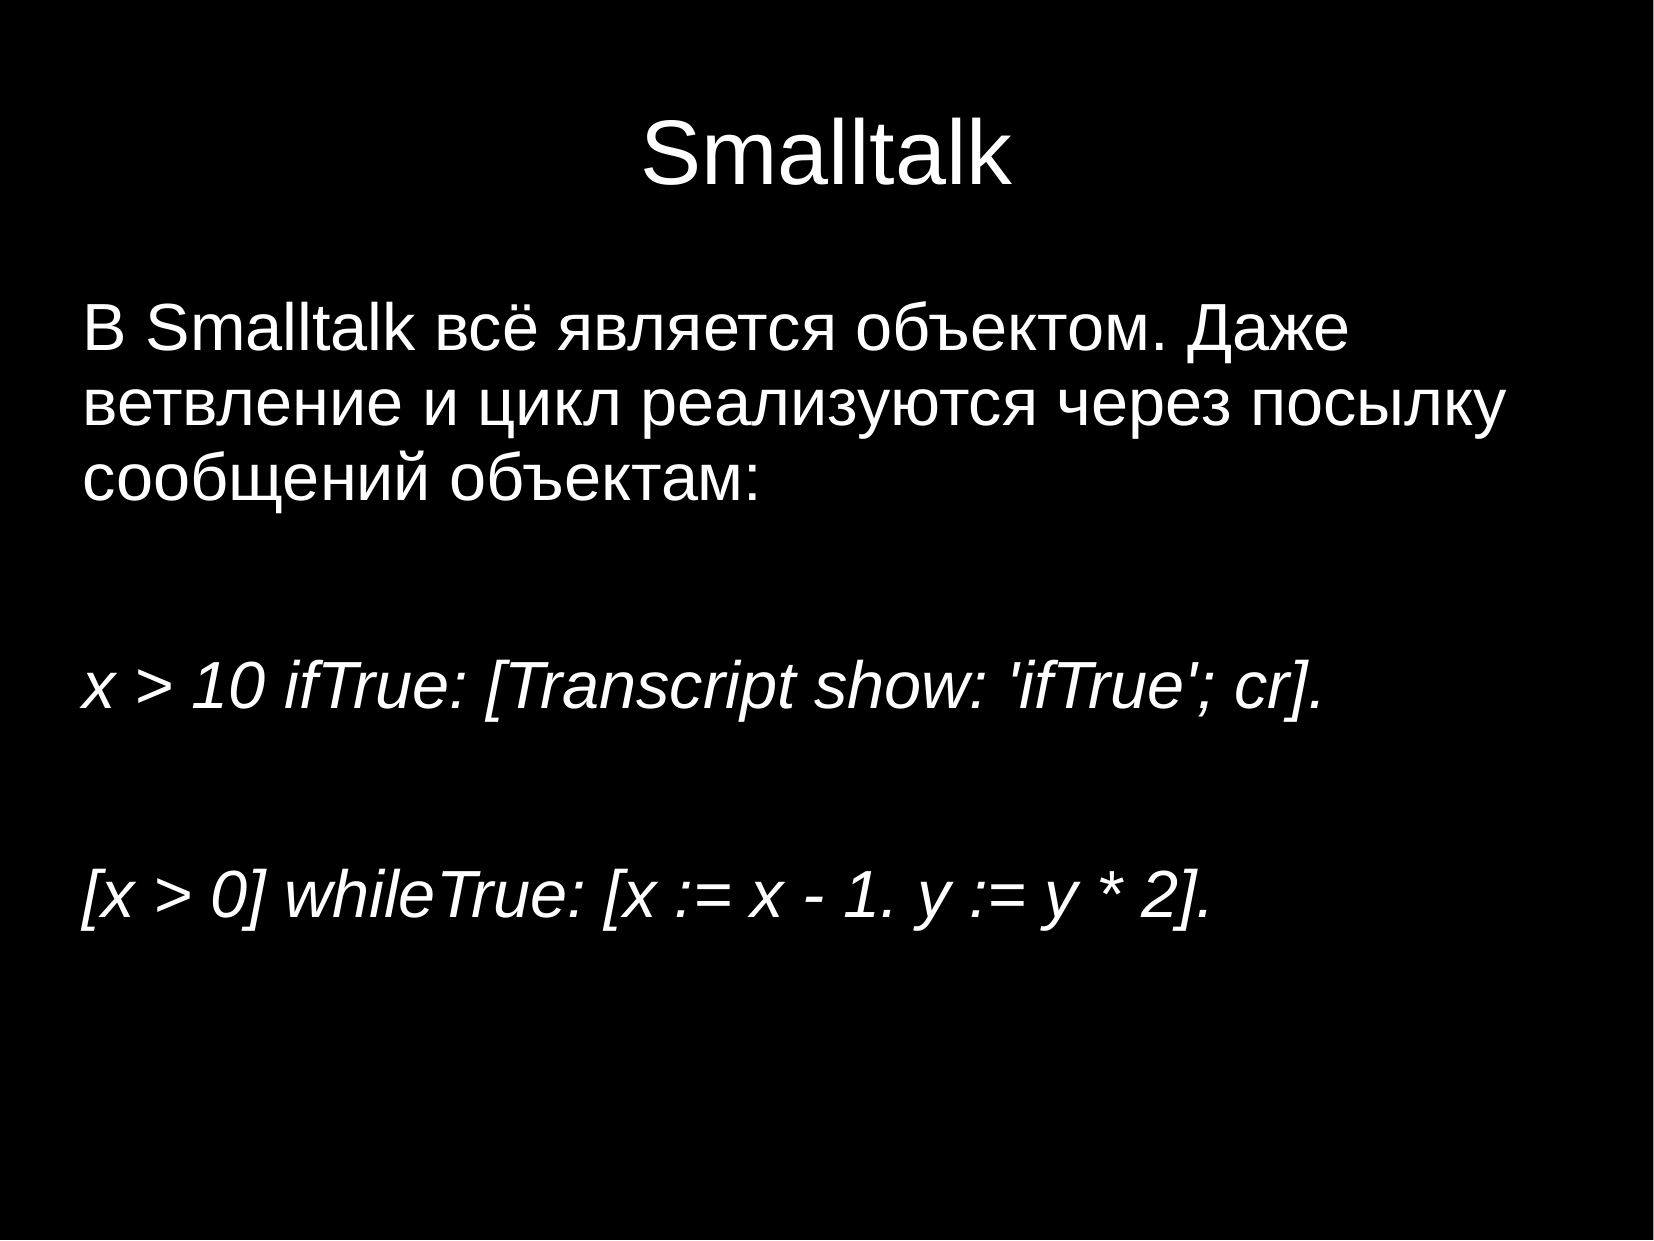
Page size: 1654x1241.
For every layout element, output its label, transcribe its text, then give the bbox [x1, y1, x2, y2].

list В Smalltalk всё является объектом. Даже ветвление и цикл реализуются через посылку сообщений объектам: x > 10 ifTrue: [Transcript show: 'ifTrue'; cr]. [x > 0] whileTrue: [x := x - 1. y := y * 2]. [82, 290, 1571, 1010]
title Smalltalk [82, 49, 1571, 257]
